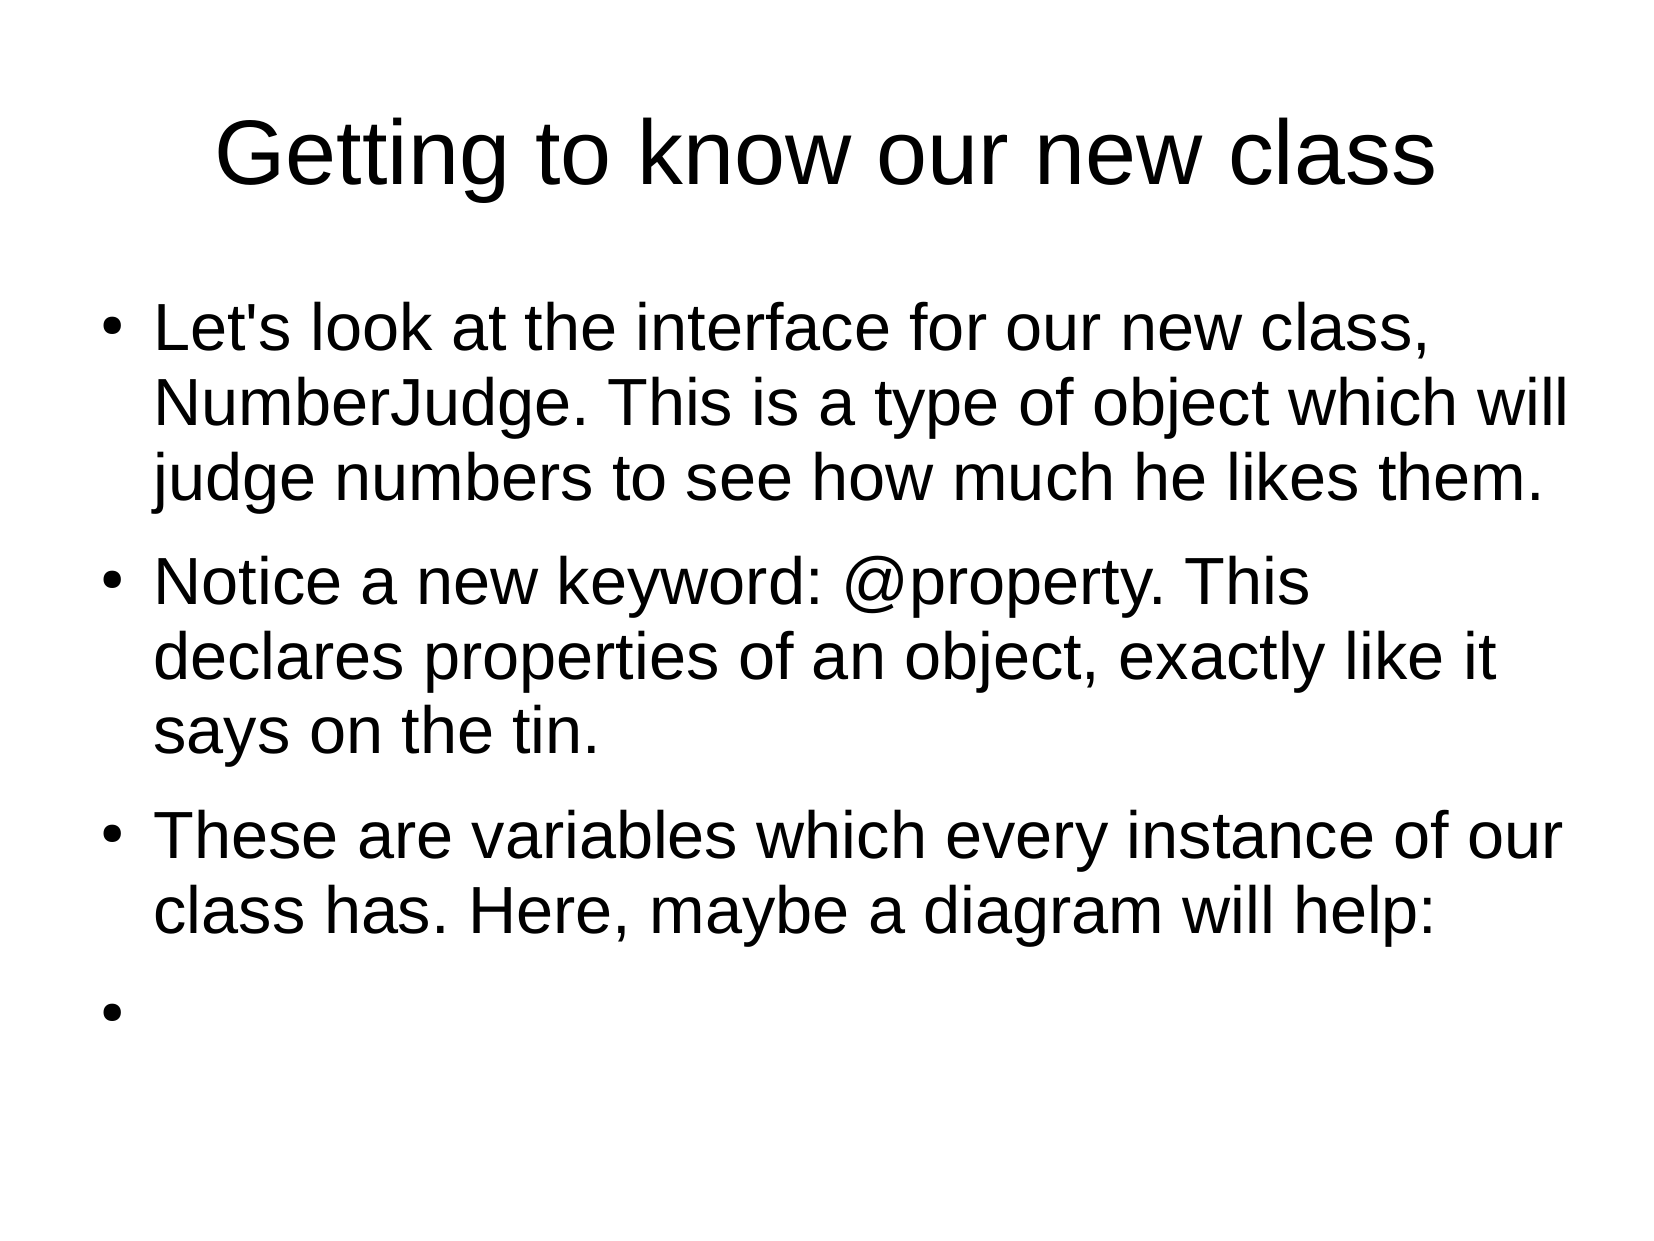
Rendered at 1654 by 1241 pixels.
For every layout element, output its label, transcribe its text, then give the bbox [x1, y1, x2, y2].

list Let's look at the interface for our new class, NumberJudge. This is a type of object which will judge numbers to see how much he likes them. Notice a new keyword: @property. This declares properties of an object, exactly like it says on the tin. These are variables which every instance of our class has. Here, maybe a diagram will help: [82, 290, 1571, 1010]
title Getting to know our new class [82, 49, 1571, 257]
